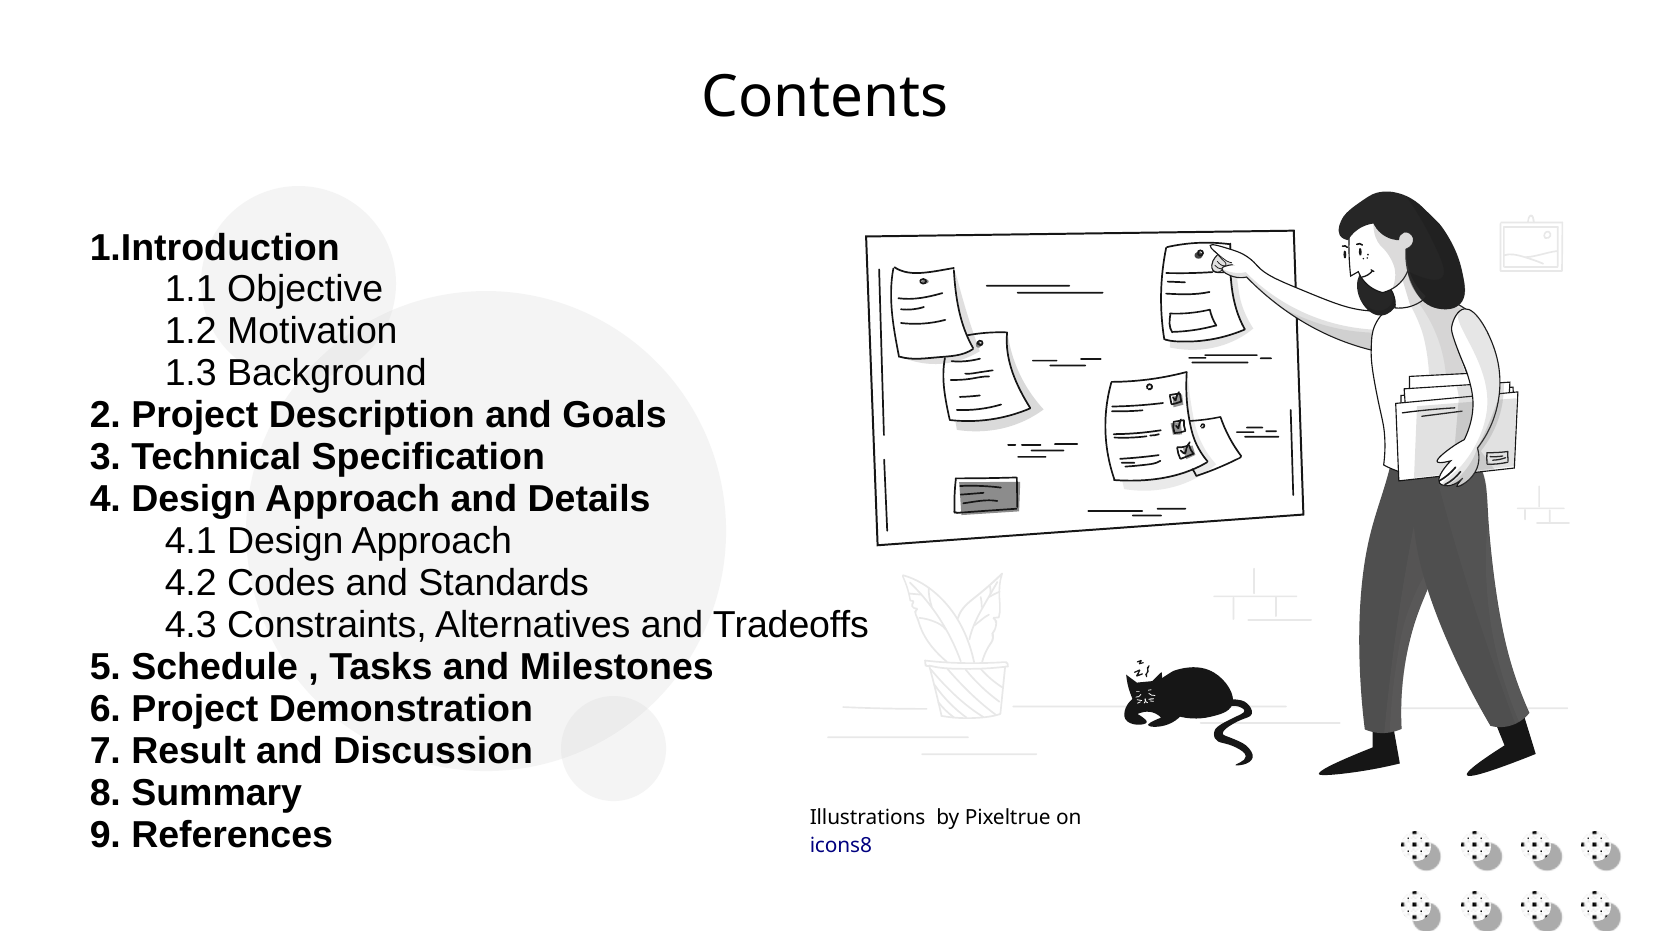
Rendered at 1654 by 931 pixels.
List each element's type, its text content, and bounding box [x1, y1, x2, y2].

picture [1520, 831, 1552, 862]
picture [1520, 890, 1552, 922]
picture [1460, 830, 1492, 862]
picture [1400, 891, 1432, 922]
text_box Contents [420, 46, 1231, 132]
text_box 1.Introduction 1.1 Objective 1.2 Motivation 1.3 Background 2. Project Description and Goals 3. Technical Specification 4. Design Approach and Details 4.1 Design Approach 4.2 Codes and Standards 4.3 Constraints, Alternatives and Tradeoffs 5. Schedule , Tasks and Milestones 6. Project Demonstration 7. Result and Discussion 8. Summary 9. References [75, 218, 885, 864]
picture [1581, 830, 1612, 862]
picture [1580, 890, 1612, 922]
picture [1400, 830, 1432, 862]
picture [1461, 890, 1492, 922]
